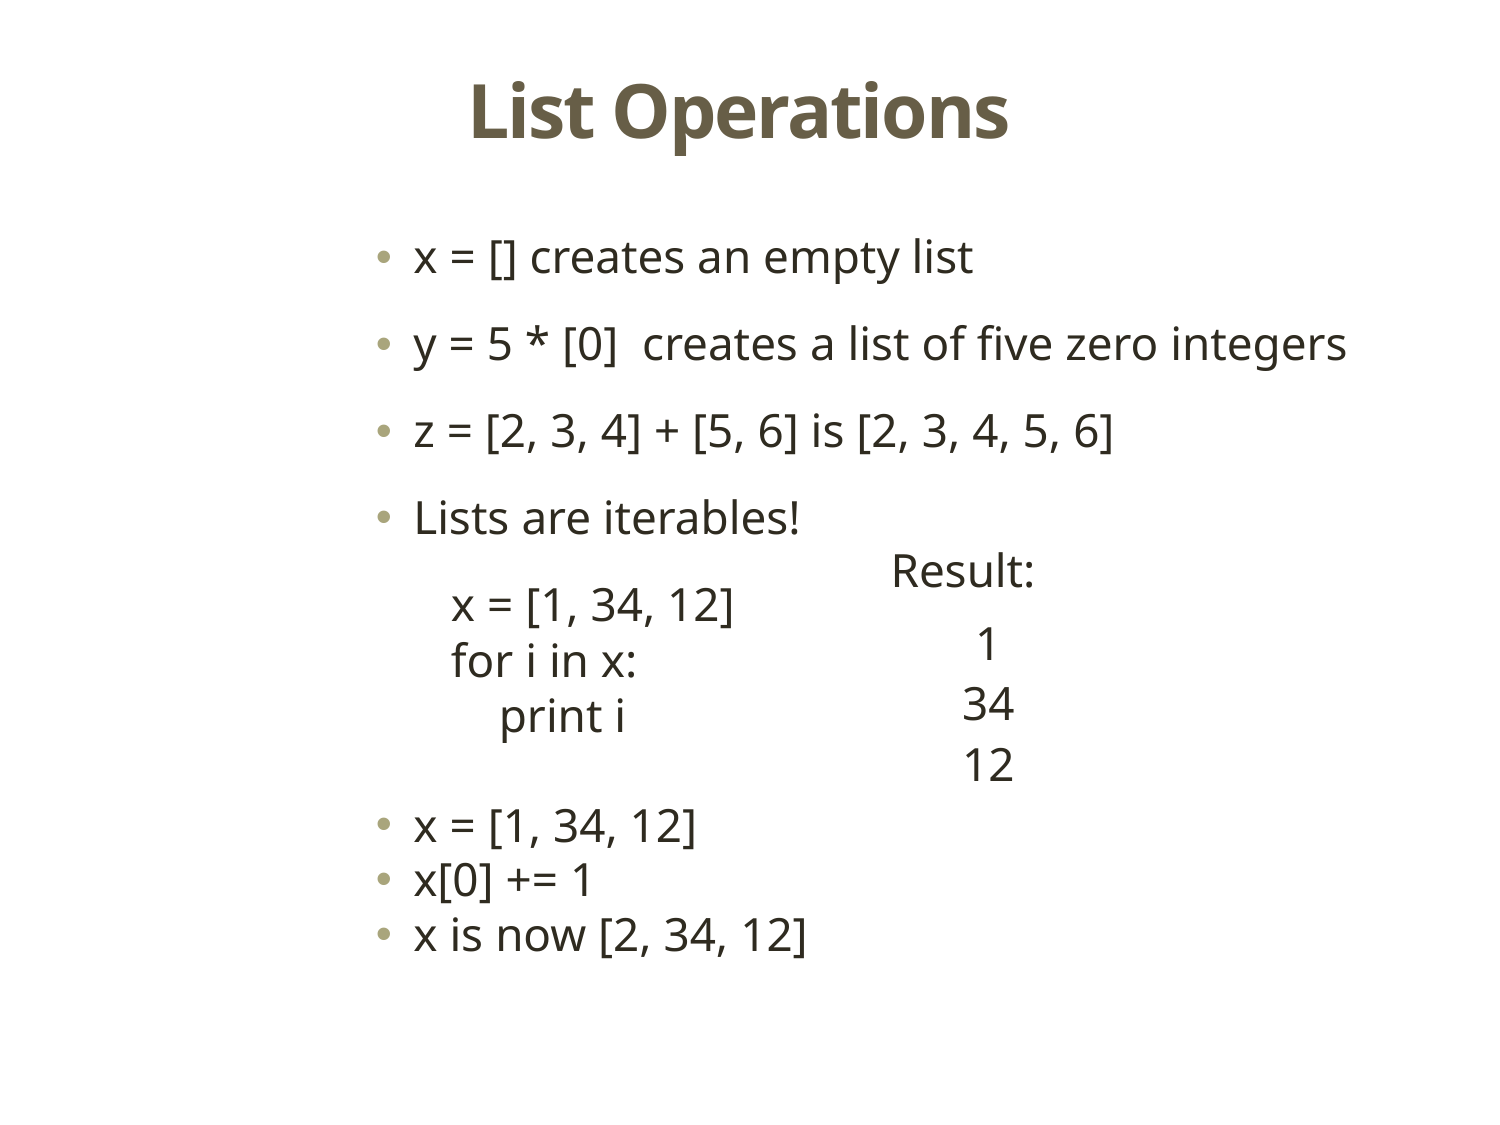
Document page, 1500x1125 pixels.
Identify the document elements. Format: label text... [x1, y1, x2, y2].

list x = [] creates an empty list y = 5 * [0] creates a list of five zero integers z = [2, 3, 4] + [5, 6] is [2, 3, 4, 5, 6] Lists are iterables! x = [1, 34, 12] for i in x: print i x = [1, 34, 12] x[0] += 1 x is now [2, 34, 12] [323, 226, 1500, 1076]
title List Operations [18, 45, 1460, 172]
text_box Result: 1 34 12 [847, 528, 1181, 846]
